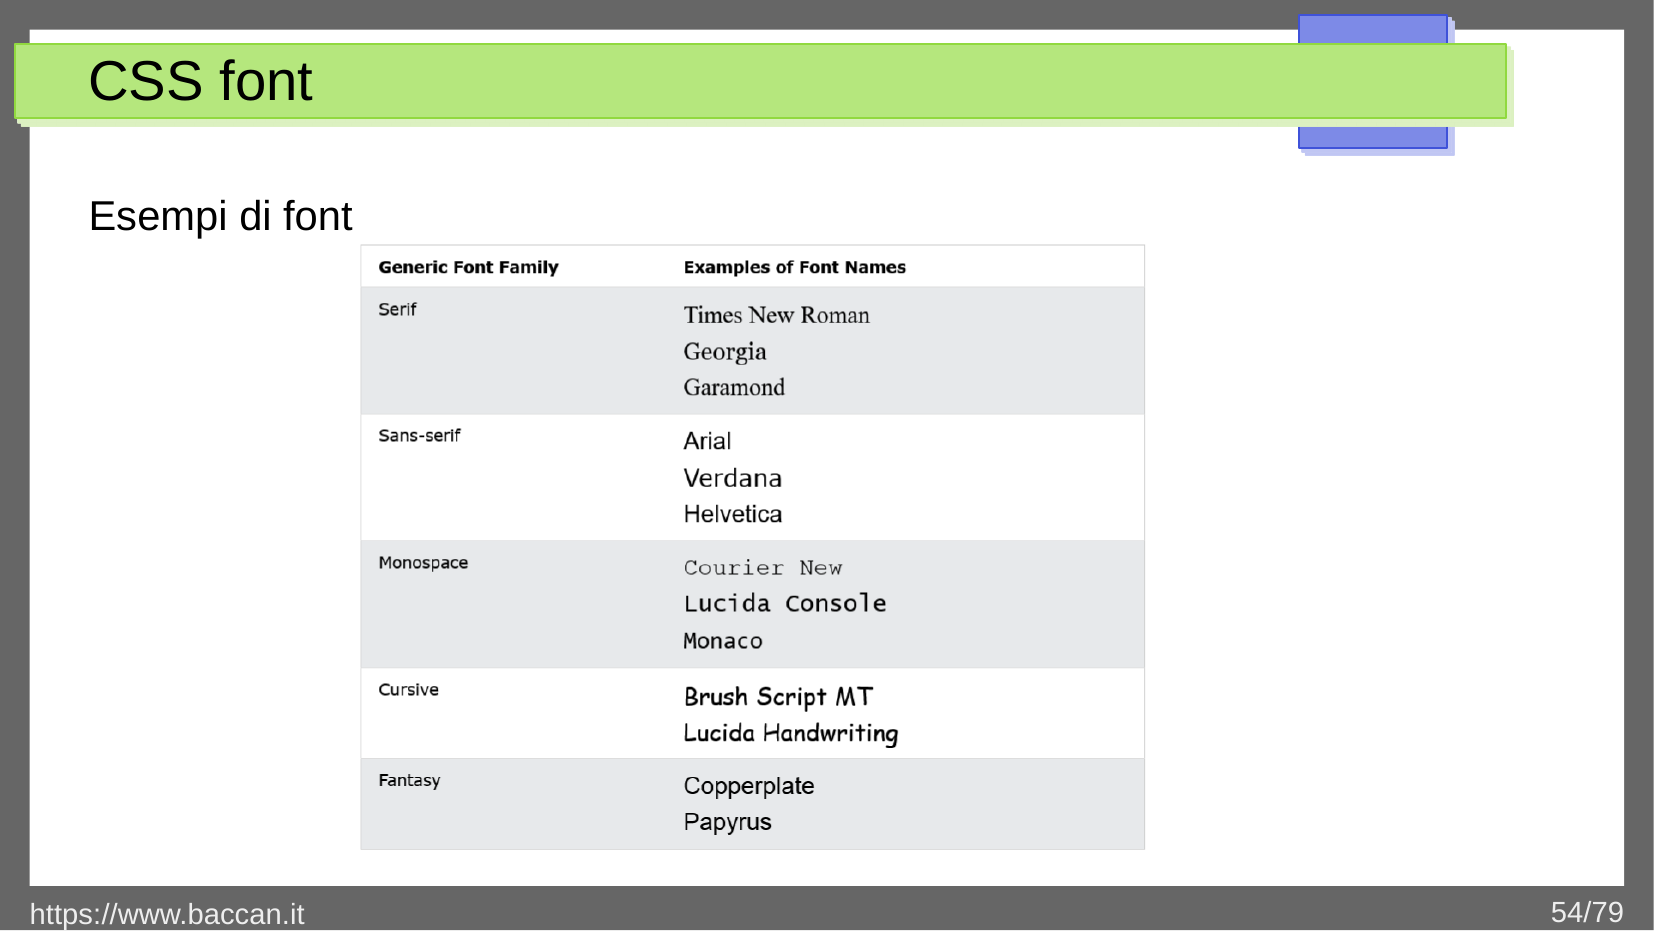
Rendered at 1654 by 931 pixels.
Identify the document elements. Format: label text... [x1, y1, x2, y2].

picture [354, 237, 1152, 857]
text_box Esempi di font [88, 169, 1565, 820]
title CSS font [88, 44, 1506, 119]
